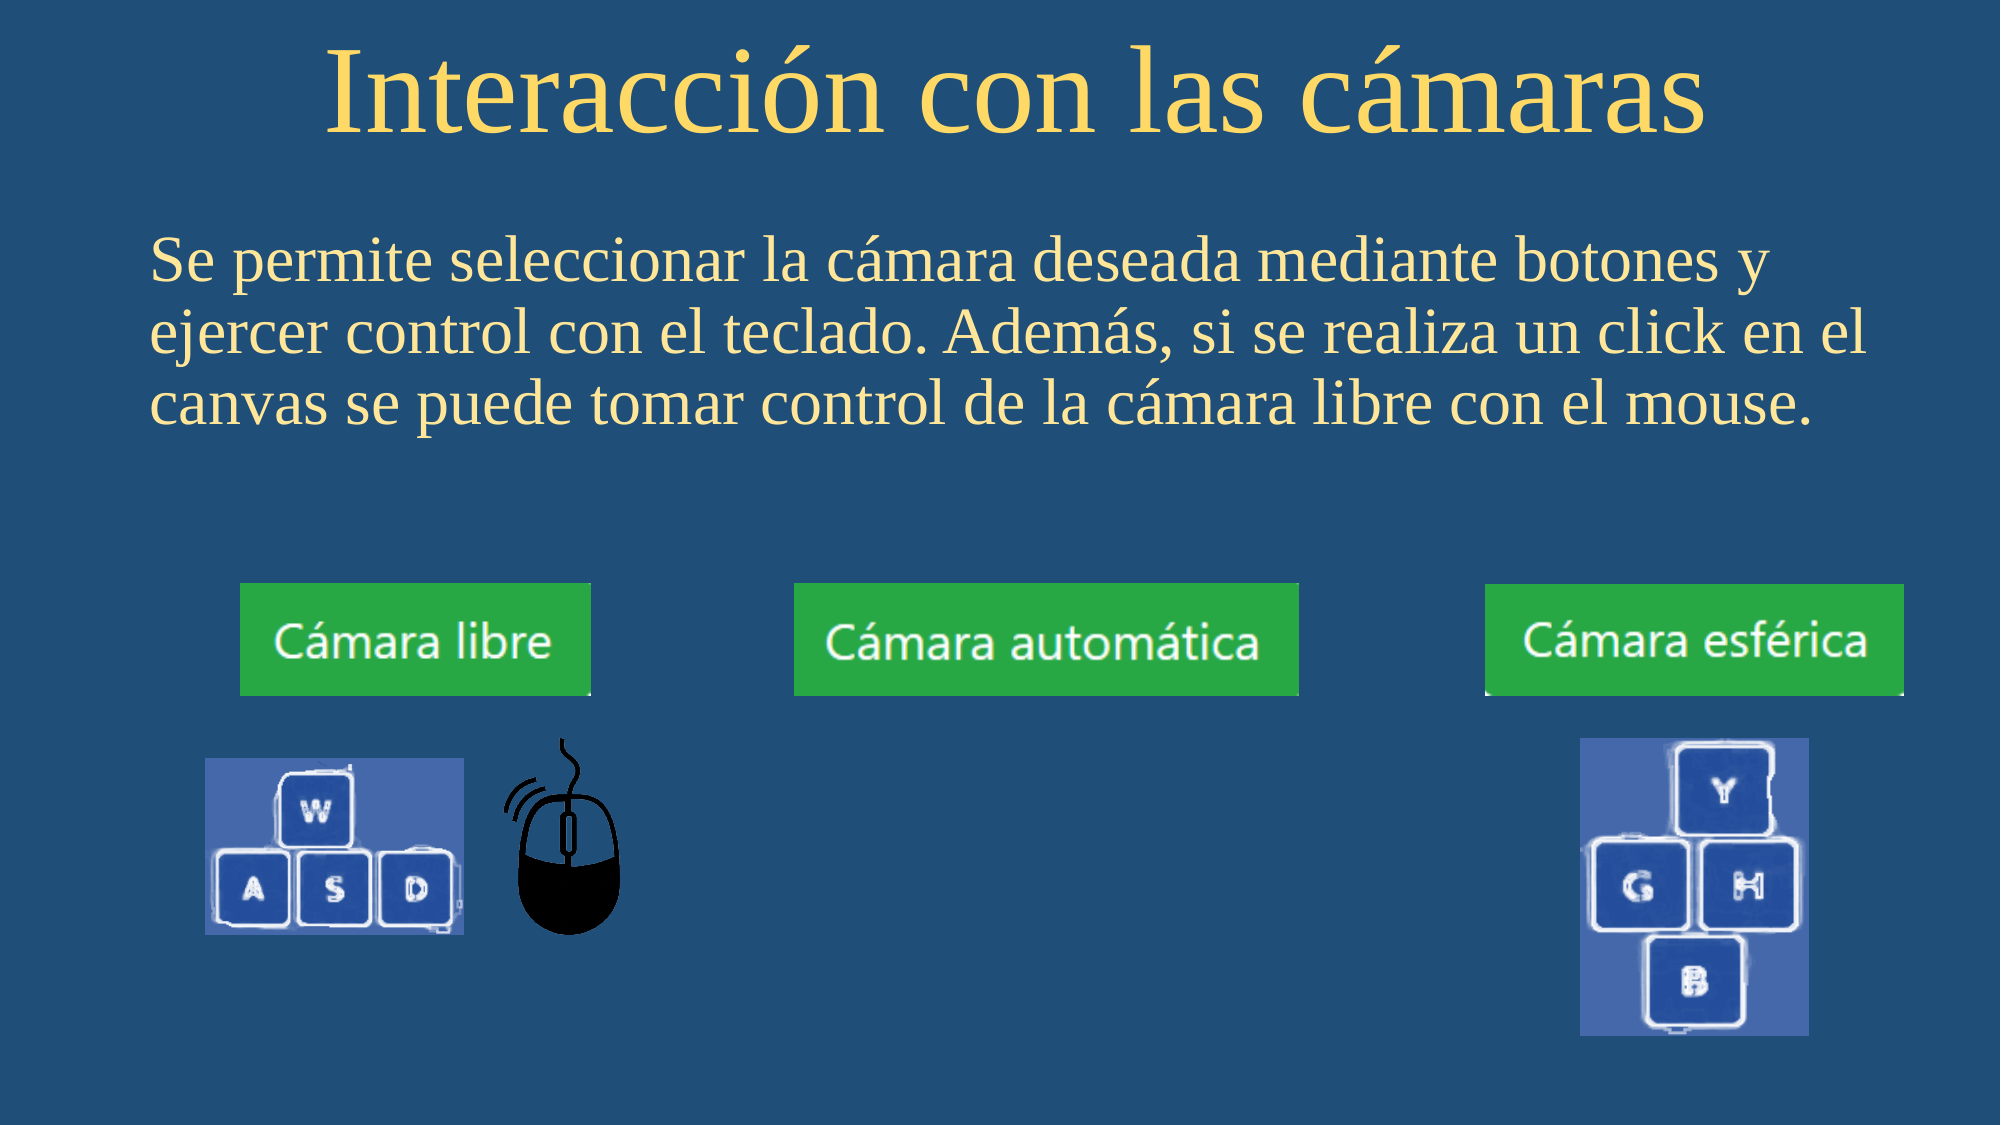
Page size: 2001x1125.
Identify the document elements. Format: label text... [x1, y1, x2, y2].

picture [1485, 584, 1904, 696]
picture [205, 738, 660, 935]
title Interacción con las cámaras [309, 0, 1744, 201]
text_box Se permite seleccionar la cámara deseada mediante botones y ejercer control con el teclado. Además, si se realiza un click en el canvas se puede tomar control de la cámara libre con el mouse. [134, 217, 1888, 519]
picture [794, 583, 1299, 696]
picture [240, 583, 591, 696]
picture [1580, 738, 1809, 1036]
